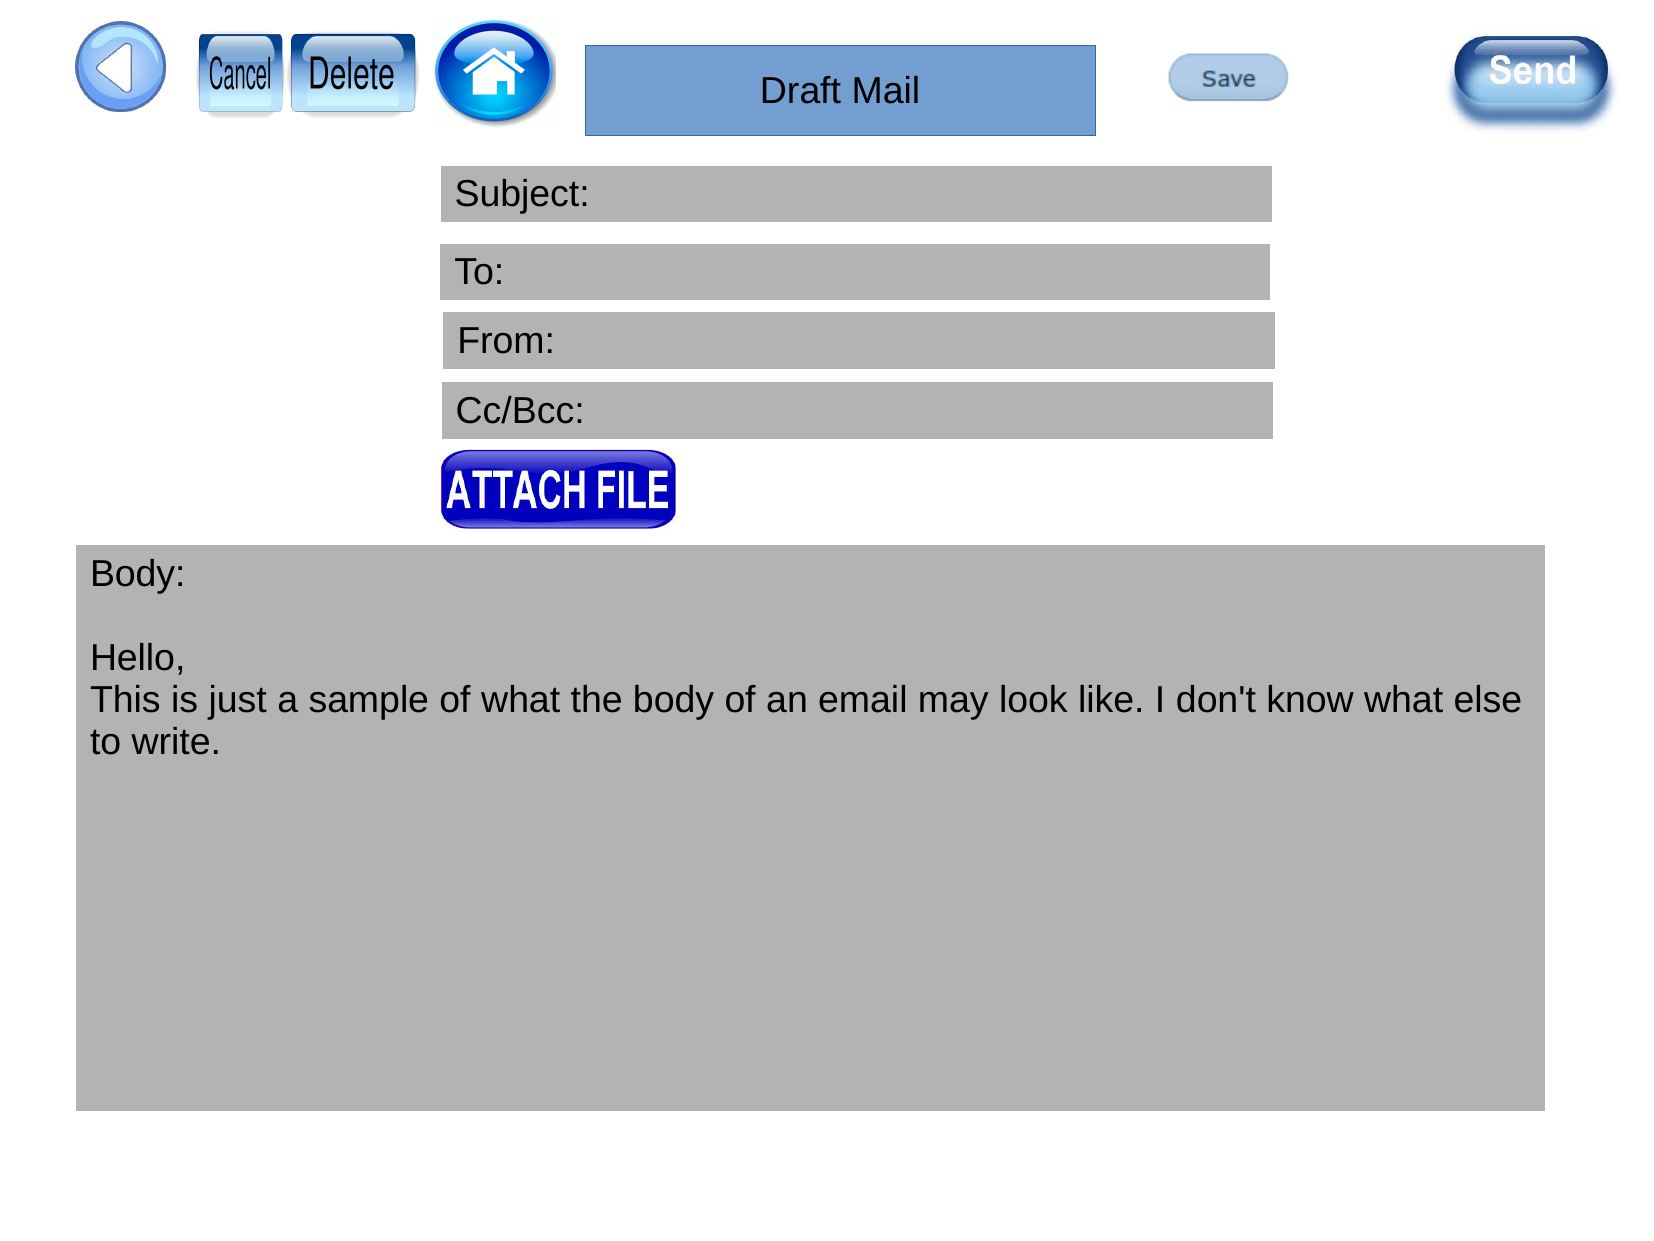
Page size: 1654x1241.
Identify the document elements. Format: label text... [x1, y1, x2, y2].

picture [75, 21, 166, 112]
table_header Body: Hello, This is just a sample of what the body of an email may look like. I don't know what else to write. [76, 545, 1545, 1111]
table_header From: [443, 312, 1275, 369]
table_header Subject: [441, 166, 1272, 222]
table_header To: [440, 244, 1270, 300]
picture [440, 449, 676, 529]
picture [1440, 4, 1622, 151]
picture [195, 29, 421, 121]
table_header Cc/Bcc: [442, 382, 1273, 439]
text_box Draft Mail [585, 45, 1096, 136]
picture [431, 14, 556, 128]
picture [1141, 42, 1291, 106]
